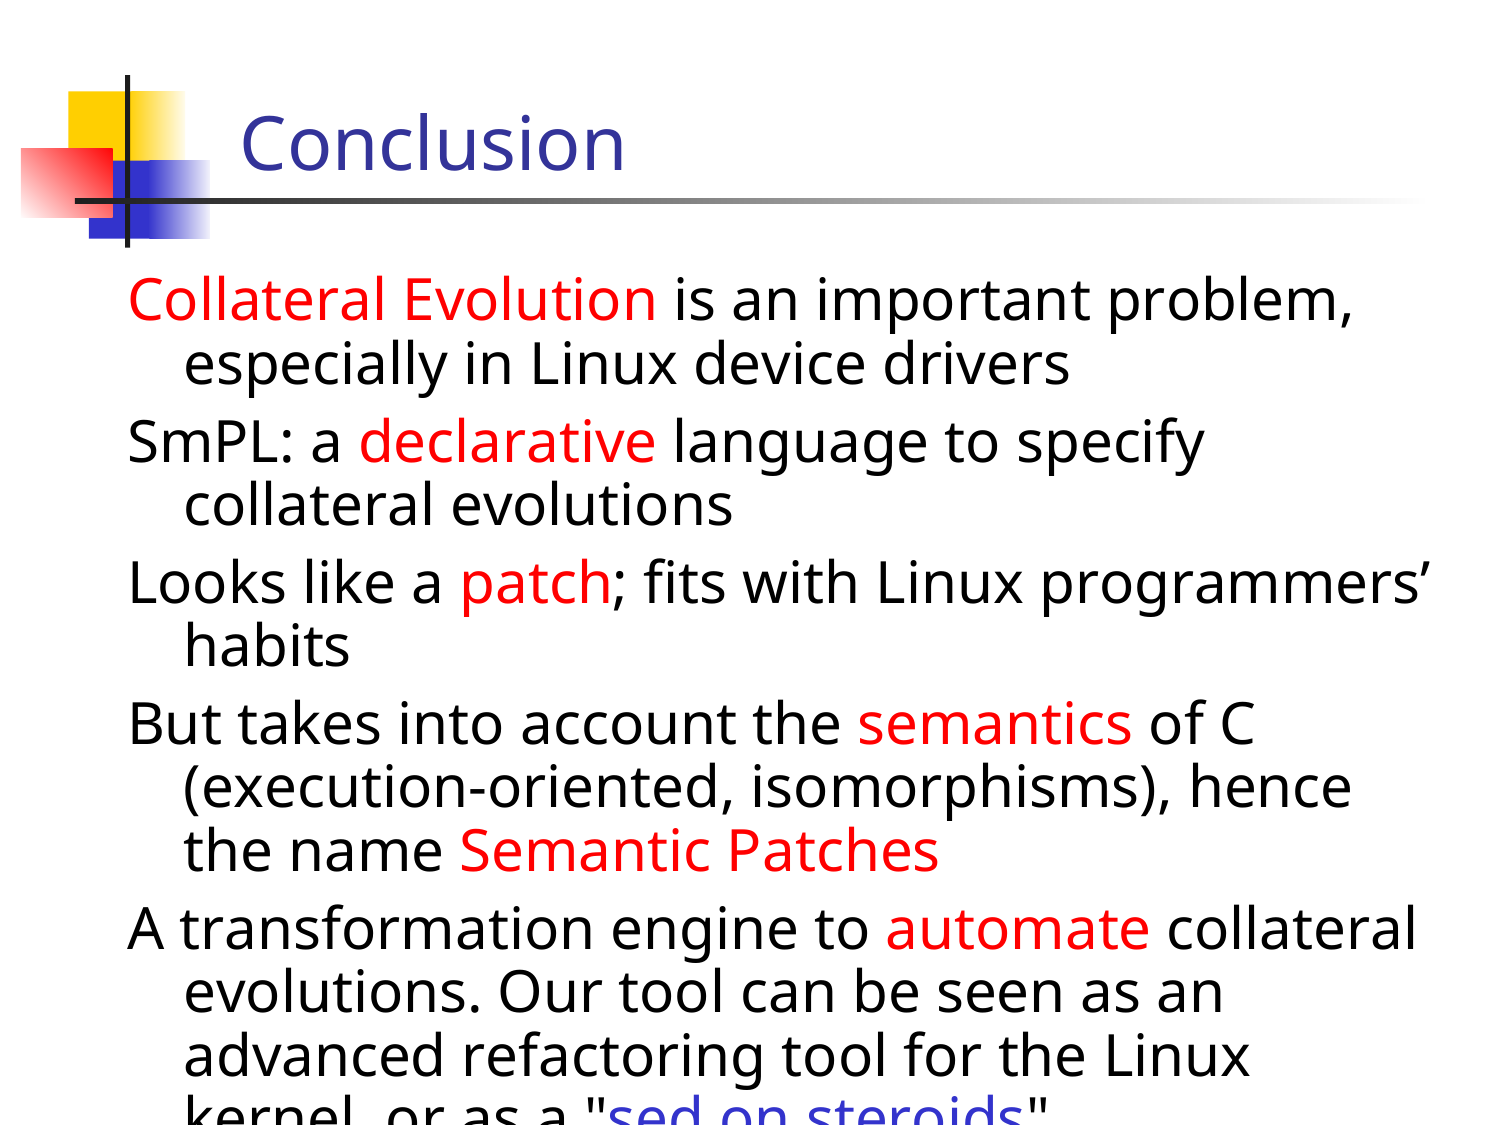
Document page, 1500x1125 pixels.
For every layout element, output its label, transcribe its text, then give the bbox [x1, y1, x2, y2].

list Collateral Evolution is an important problem, especially in Linux device drivers SmPL: a declarative language to specify collateral evolutions Looks like a patch; fits with Linux programmers’ habits But takes into account the semantics of C (execution-oriented, isomorphisms), hence the name Semantic Patches A transformation engine to automate collateral evolutions. Our tool can be seen as an advanced refactoring tool for the Linux kernel, or as a "sed on steroids" [112, 262, 1463, 1123]
title Conclusion [224, 12, 1500, 200]
